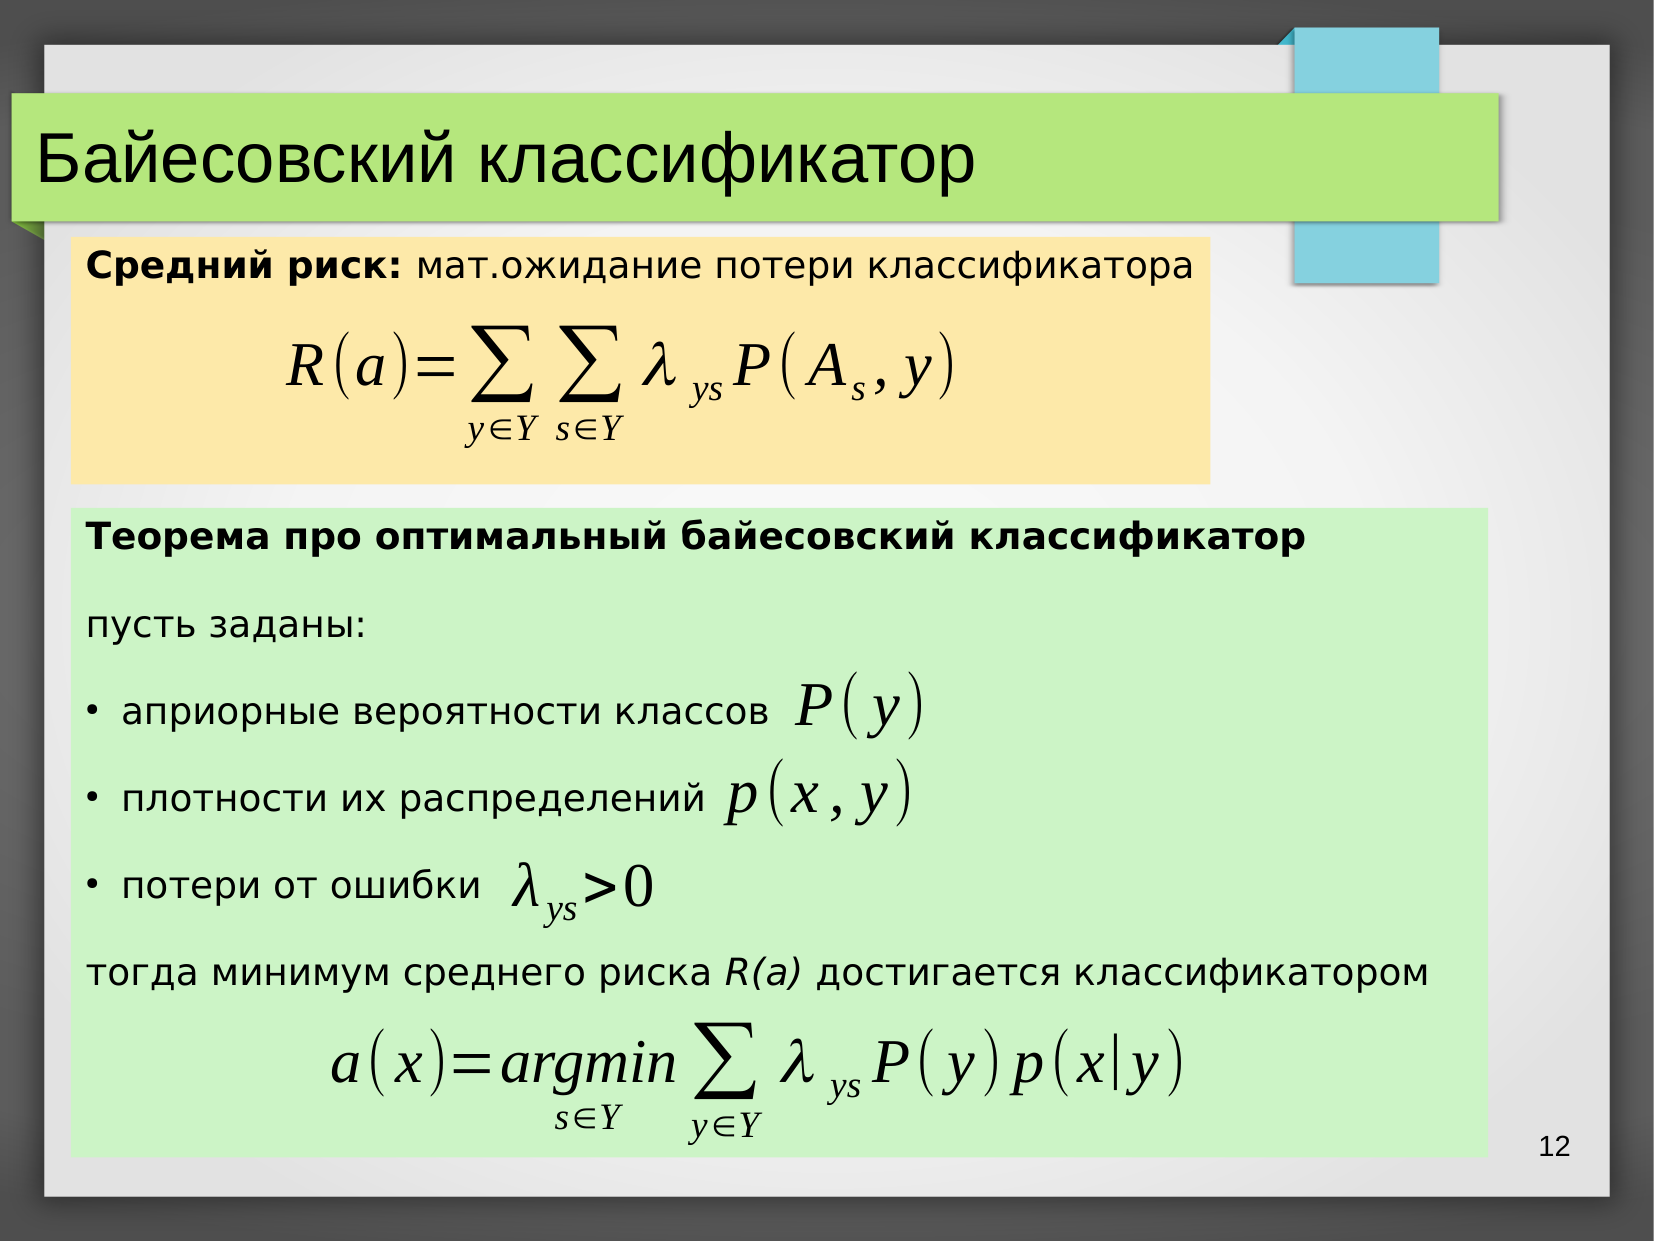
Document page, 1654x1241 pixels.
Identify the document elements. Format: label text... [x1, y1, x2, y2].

text_box Средний риск: мат.ожидание потери классификатора [70, 236, 1211, 485]
title Байесовский классификатор [35, 118, 1489, 199]
picture [0, 0, 1654, 1241]
chart [714, 755, 922, 831]
text_box Теорема про оптимальный байесовский классификатор пусть заданы: априорные вероятности классов плотности их распределений потери от ошибки тогда минимум среднего риска R(a) достигается классификатором [70, 507, 1489, 1158]
chart [277, 321, 965, 449]
chart [323, 1018, 1193, 1146]
chart [786, 669, 934, 745]
chart [502, 850, 662, 929]
